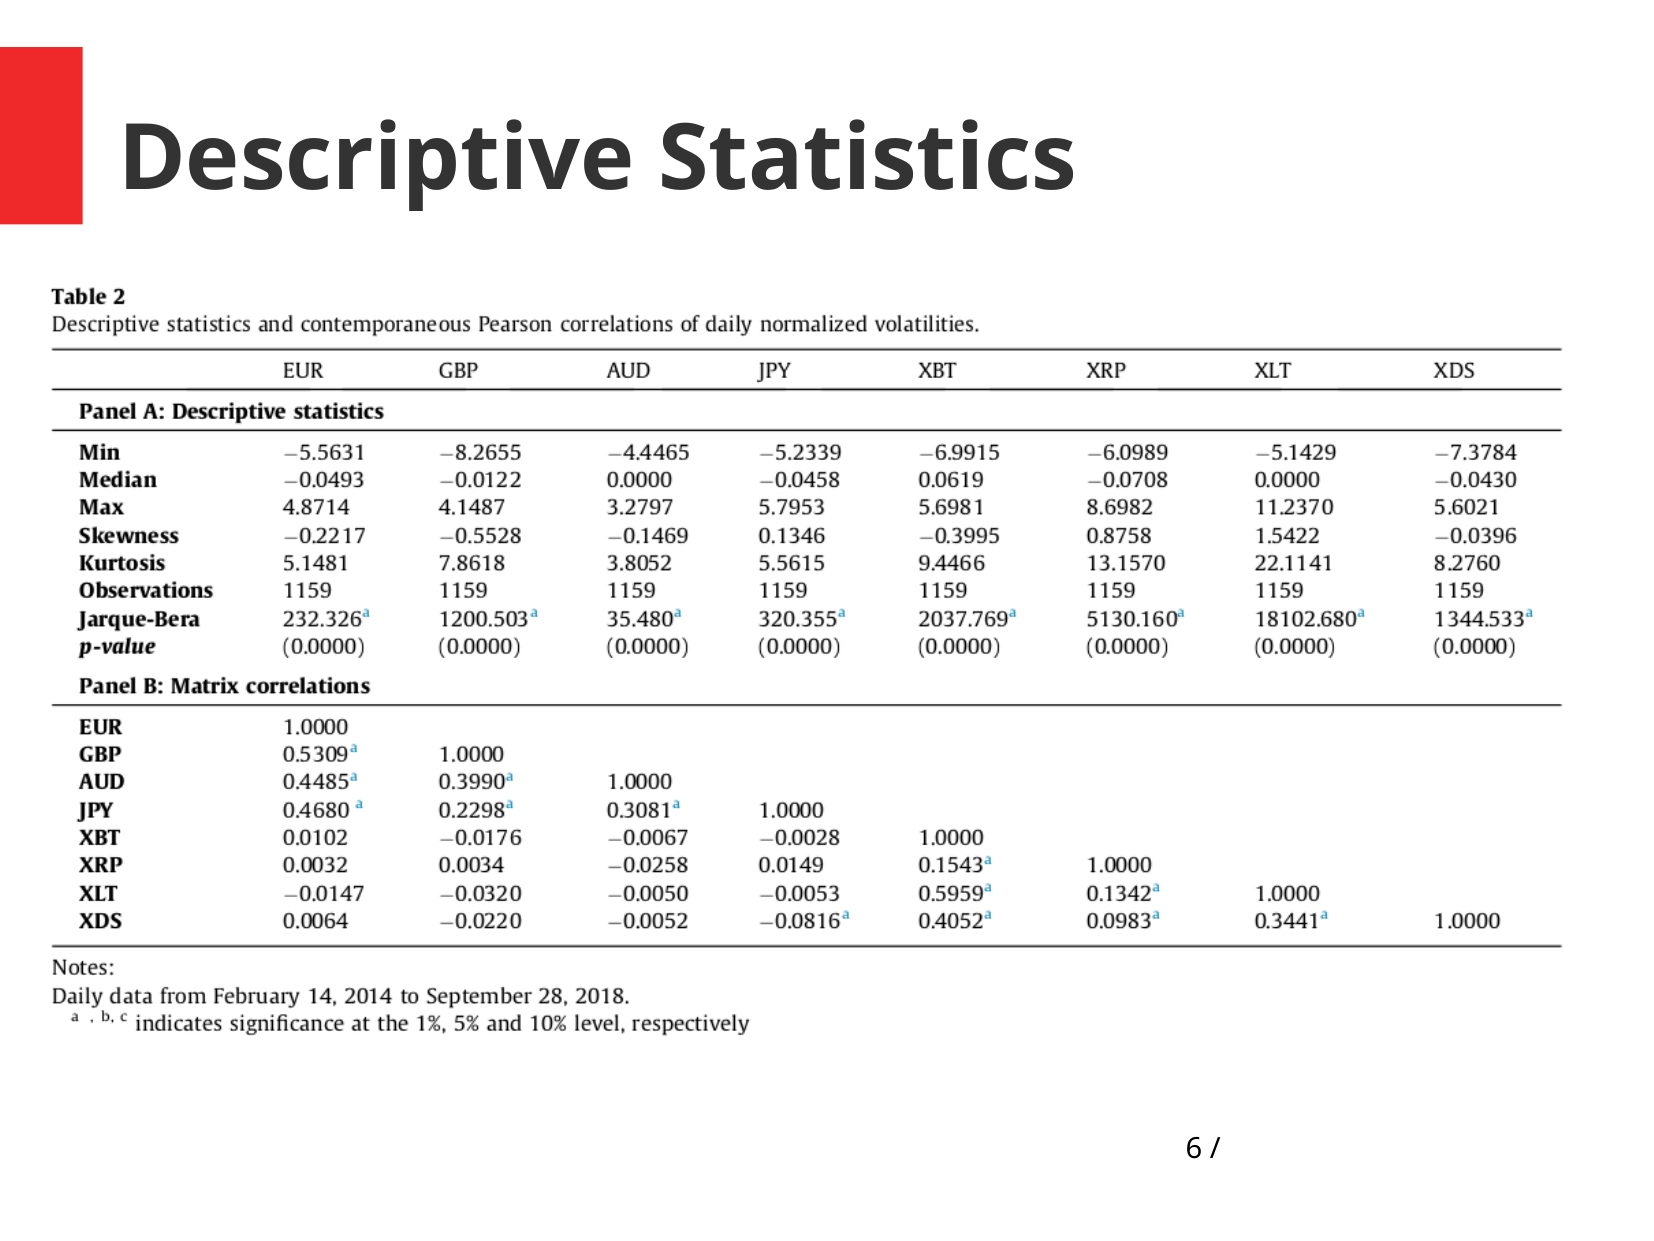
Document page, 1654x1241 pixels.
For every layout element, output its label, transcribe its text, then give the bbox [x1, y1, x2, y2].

title Descriptive Statistics [118, 49, 1571, 257]
text_box <number> / [1185, 1129, 1571, 1216]
picture [41, 281, 1576, 1051]
